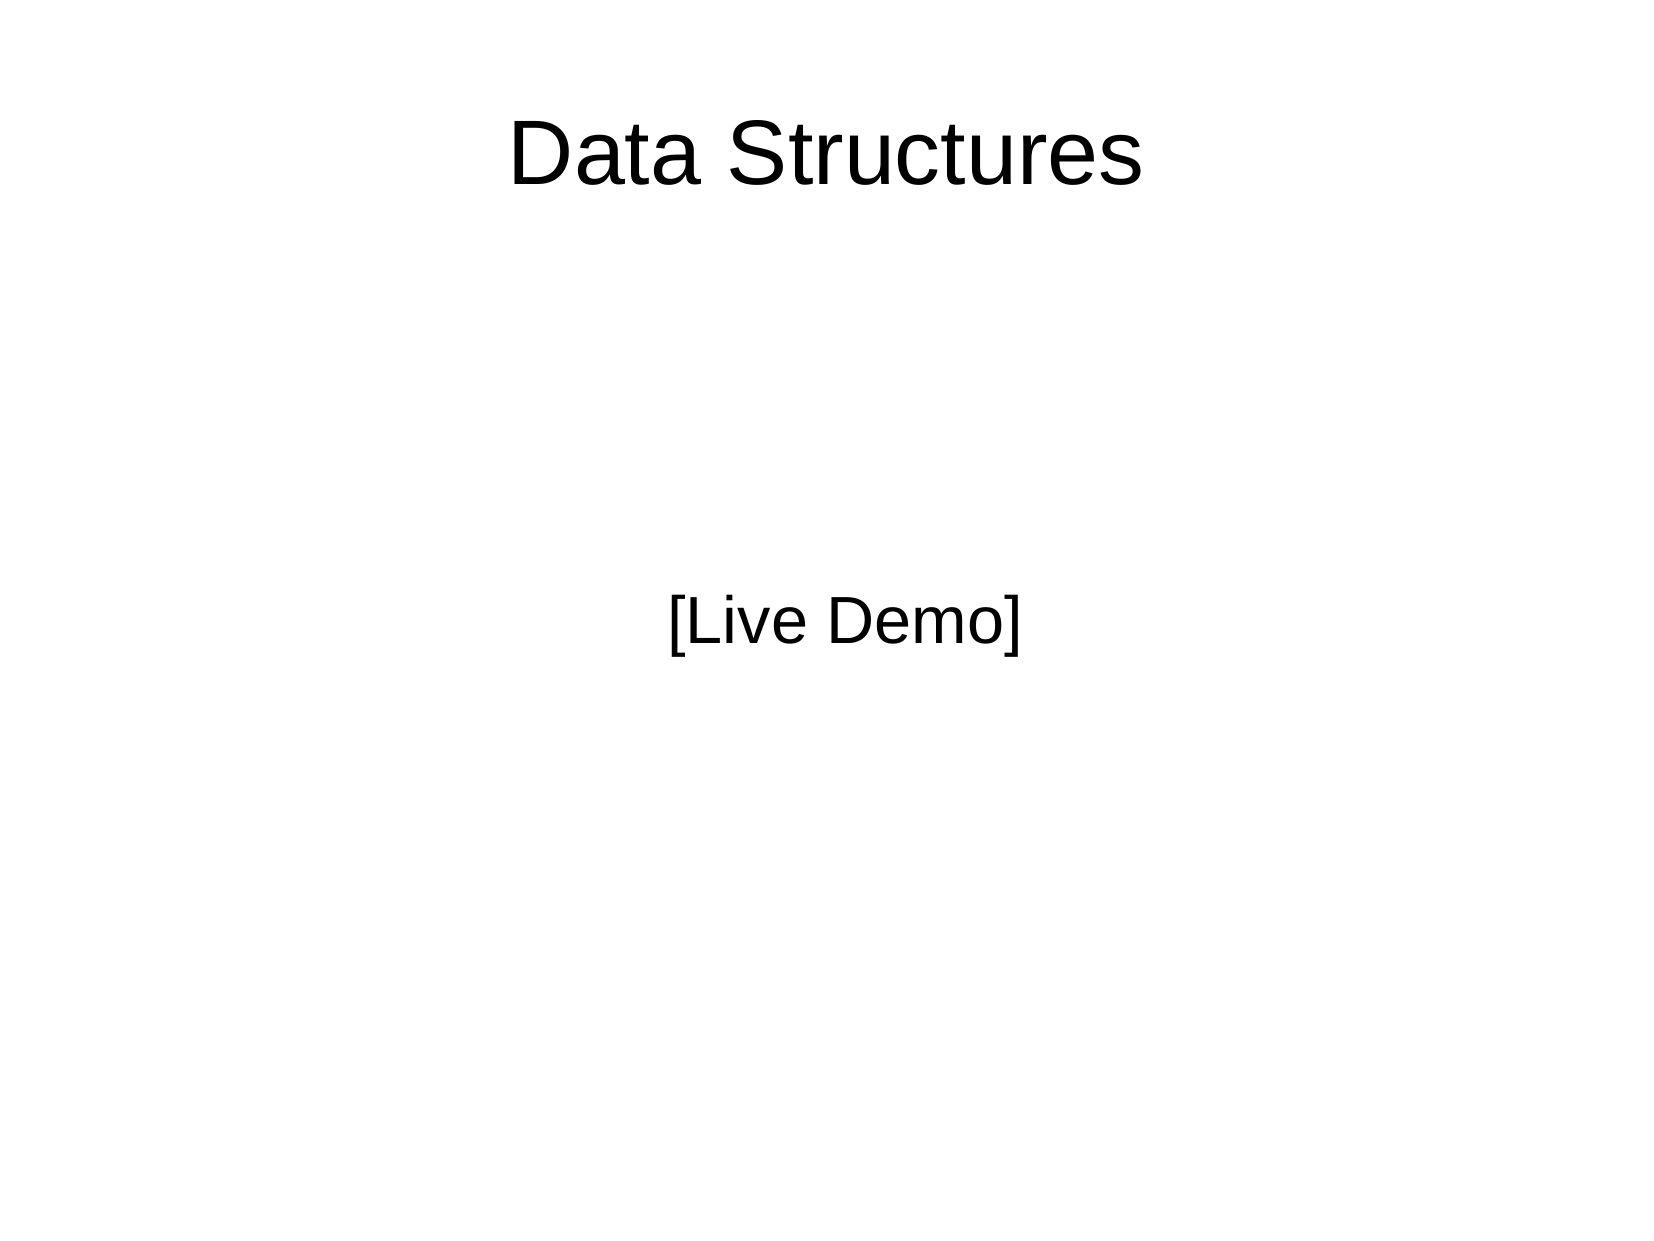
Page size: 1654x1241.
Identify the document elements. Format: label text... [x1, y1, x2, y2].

text_box [Live Demo] [652, 575, 1038, 665]
title Data Structures [82, 49, 1571, 257]
